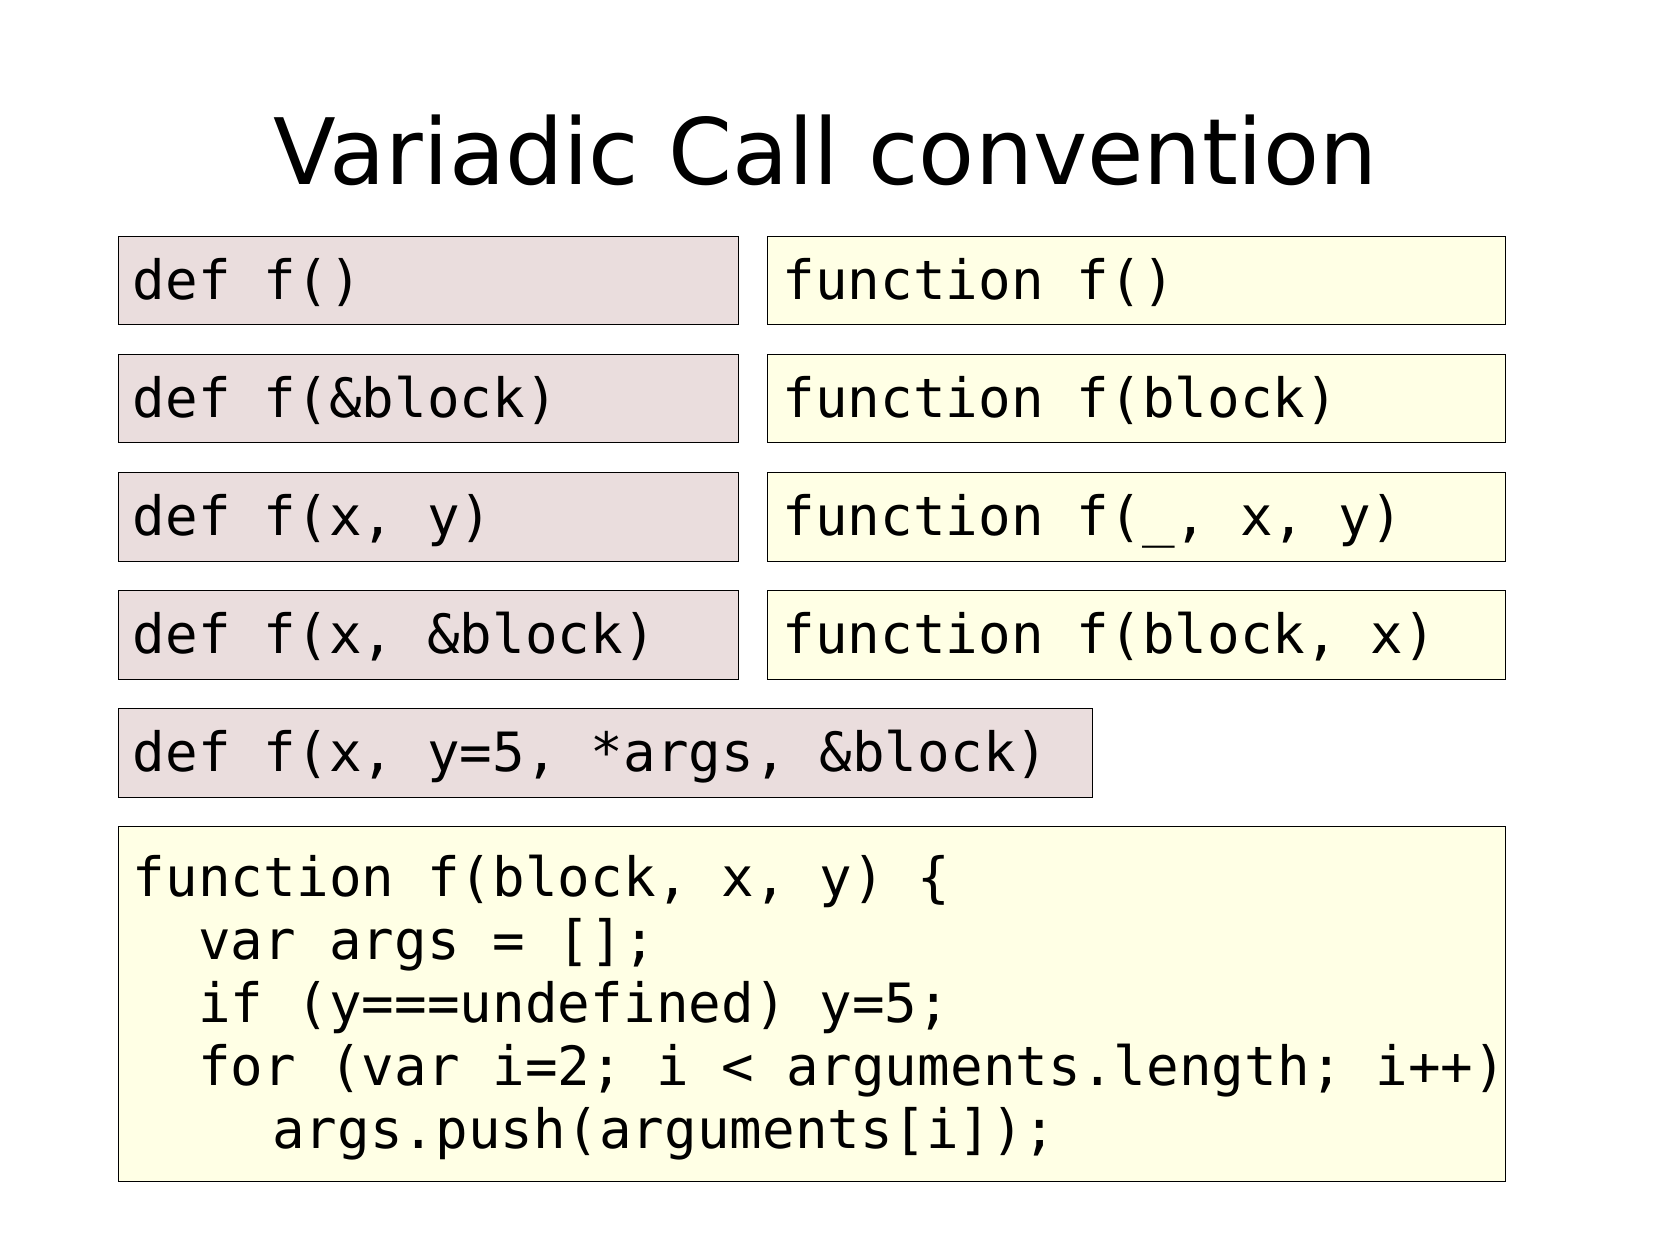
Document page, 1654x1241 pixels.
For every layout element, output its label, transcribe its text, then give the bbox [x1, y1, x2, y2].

text_box function f(_, x, y) [767, 472, 1506, 562]
title Variadic Call convention [82, 56, 1571, 250]
text_box def f(x, y=5, *args, &block) [118, 708, 1093, 798]
text_box function f() [767, 236, 1506, 325]
text_box function f(block) [767, 354, 1506, 443]
text_box def f(x, &block) [118, 590, 739, 680]
text_box def f(&block) [118, 354, 739, 443]
text_box def f() [118, 236, 739, 325]
text_box def f(x, y) [118, 472, 739, 562]
text_box function f(block, x, y) { var args = []; if (y===undefined) y=5; for (var i=2; i < arguments.length; i++) args.push(arguments[i]); [118, 826, 1506, 1182]
text_box function f(block, x) [767, 590, 1506, 680]
